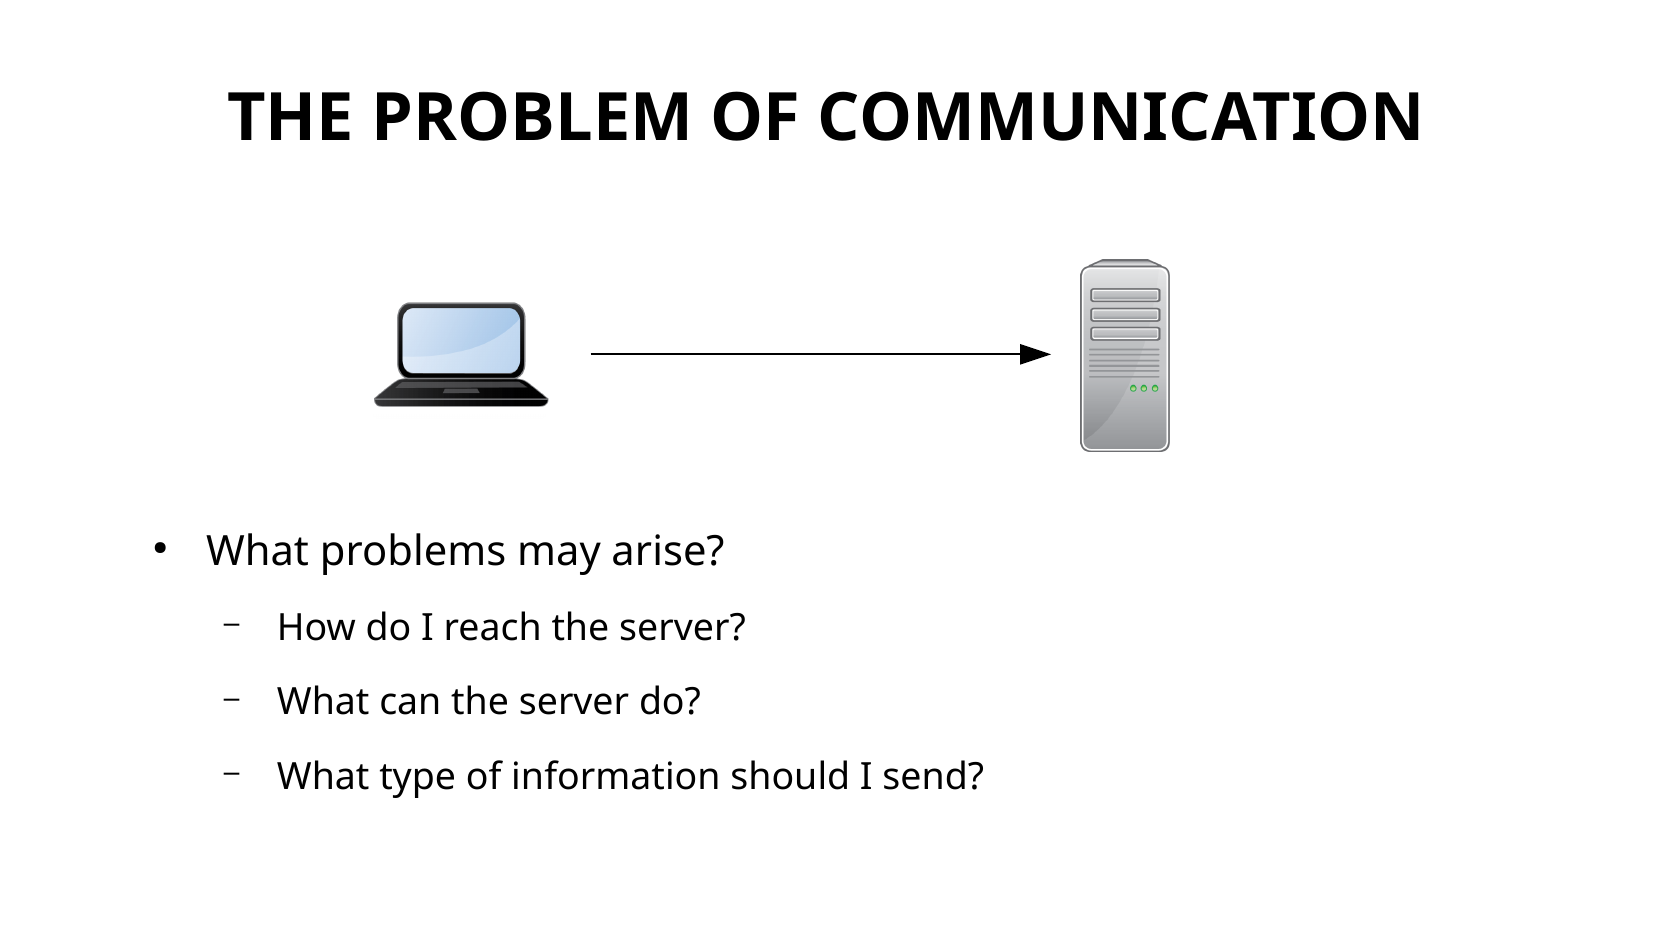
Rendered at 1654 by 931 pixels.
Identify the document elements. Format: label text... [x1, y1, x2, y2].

picture [1080, 259, 1170, 452]
picture [366, 295, 556, 426]
list What problems may arise? How do I reach the server? What can the server do? What type of information should I send? [135, 520, 1576, 829]
title THE PROBLEM OF COMMUNICATION [82, 36, 1571, 193]
